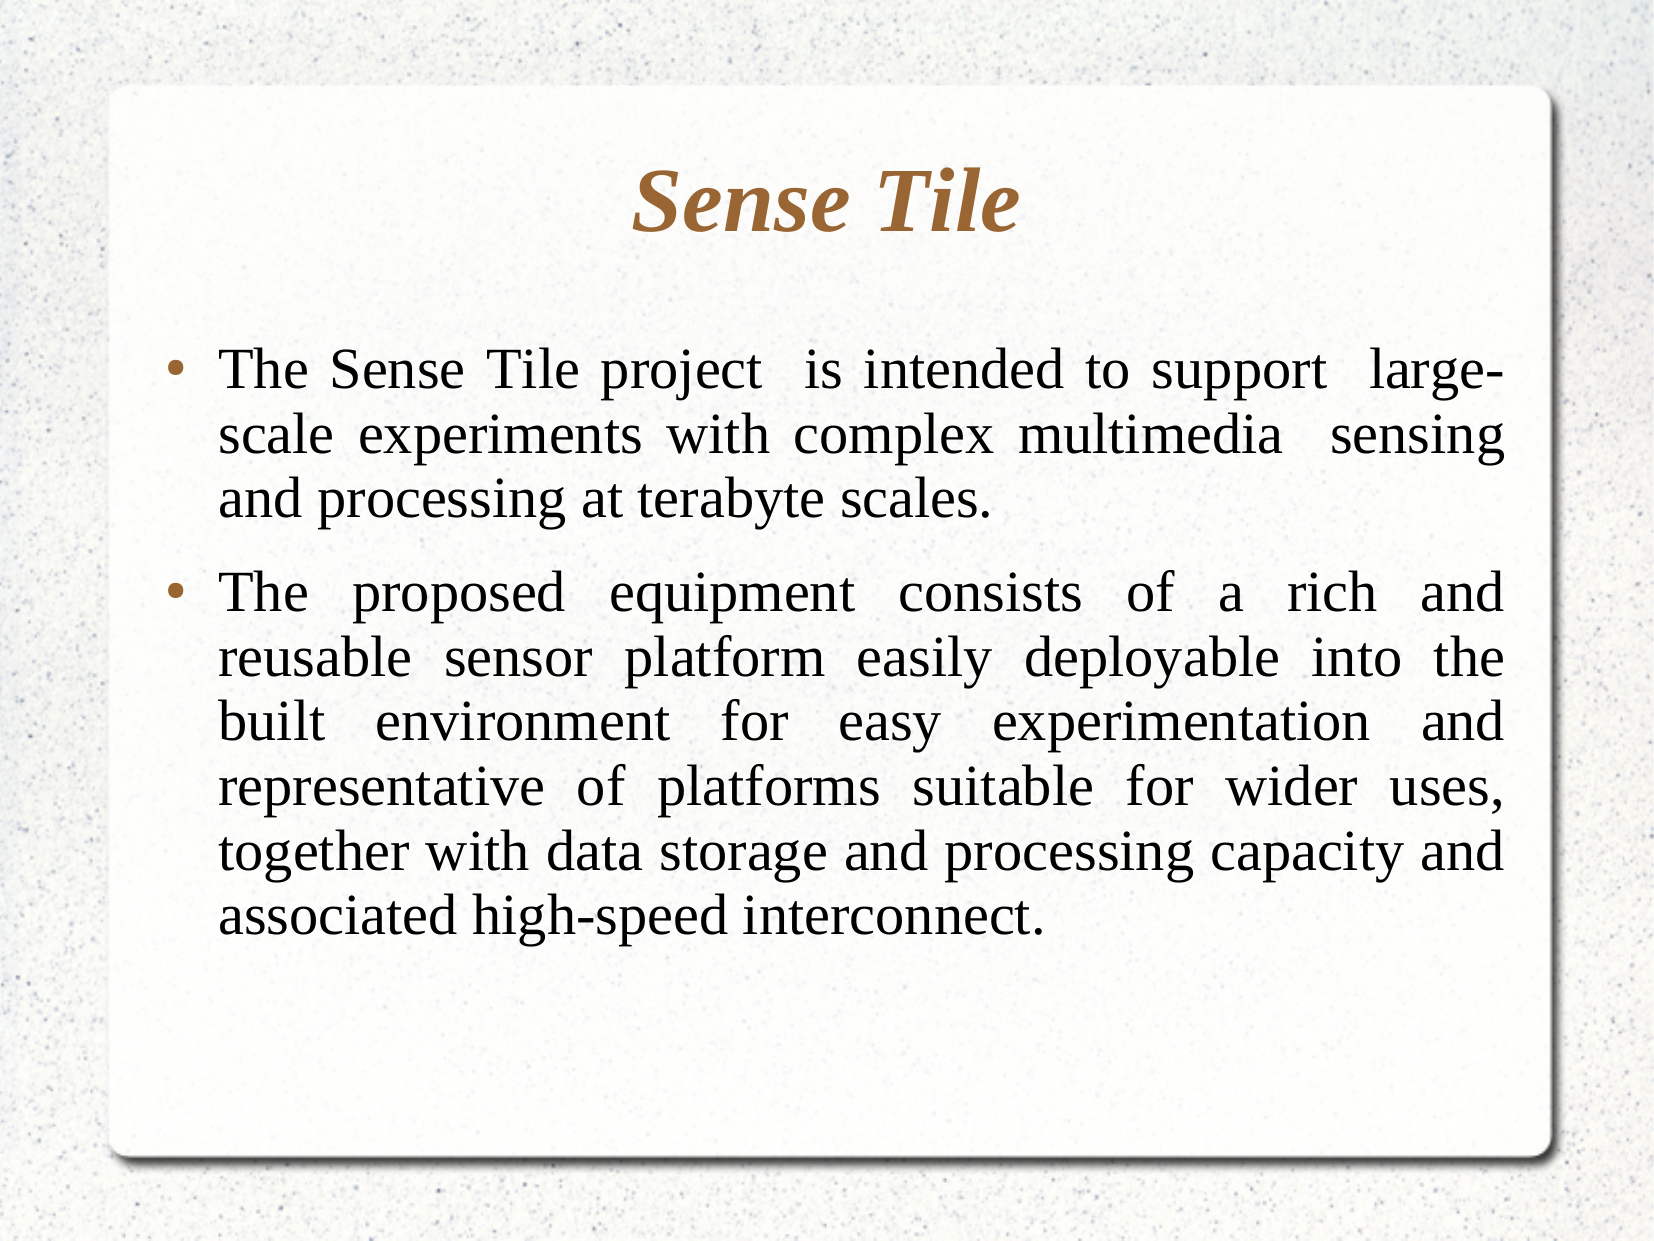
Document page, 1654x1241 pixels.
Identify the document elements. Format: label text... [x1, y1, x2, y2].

list The Sense Tile project is intended to support large-scale experiments with complex multimedia sensing and processing at terabyte scales. The proposed equipment consists of a rich and reusable sensor platform easily deployable into the built environment for easy experimentation and representative of platforms suitable for wider uses, together with data storage and processing capacity and associated high-speed interconnect. [147, 336, 1506, 1141]
picture [0, 0, 1654, 1241]
title Sense Tile [118, 104, 1536, 297]
